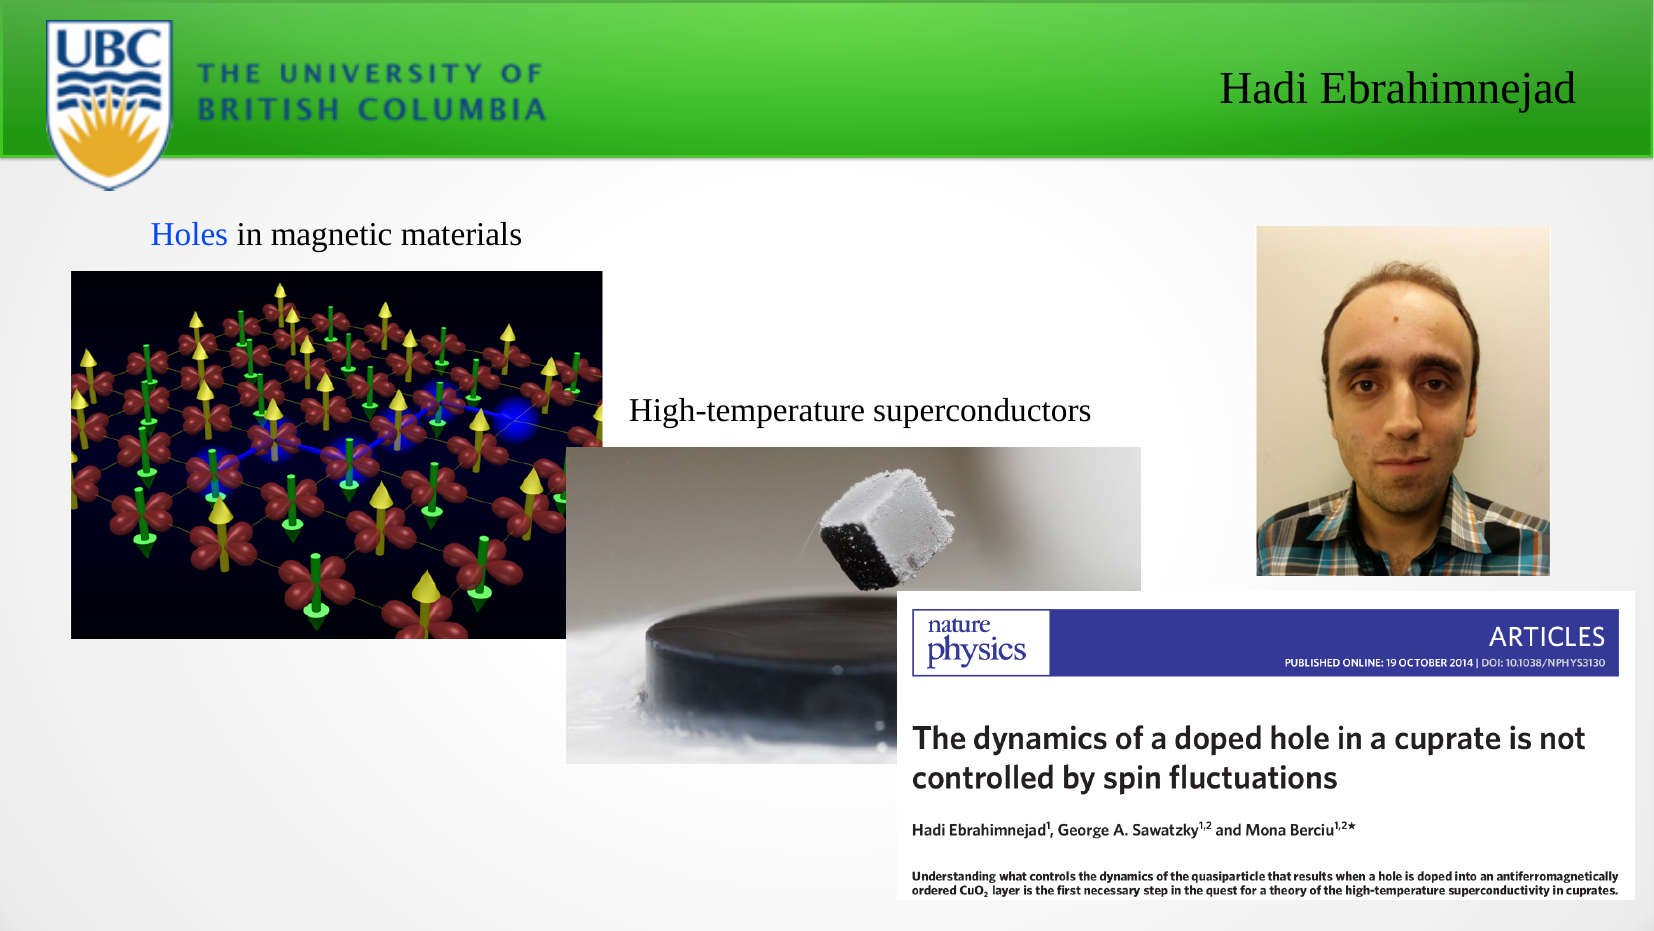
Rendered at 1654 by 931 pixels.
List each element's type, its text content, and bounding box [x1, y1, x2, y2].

picture [1255, 226, 1551, 576]
picture [70, 271, 1635, 901]
picture [46, 20, 547, 191]
title Hadi Ebrahimnejad [547, 35, 1577, 142]
text_box Holes in magnetic materials [135, 207, 538, 260]
text_box High-temperature superconductors [614, 383, 1108, 436]
